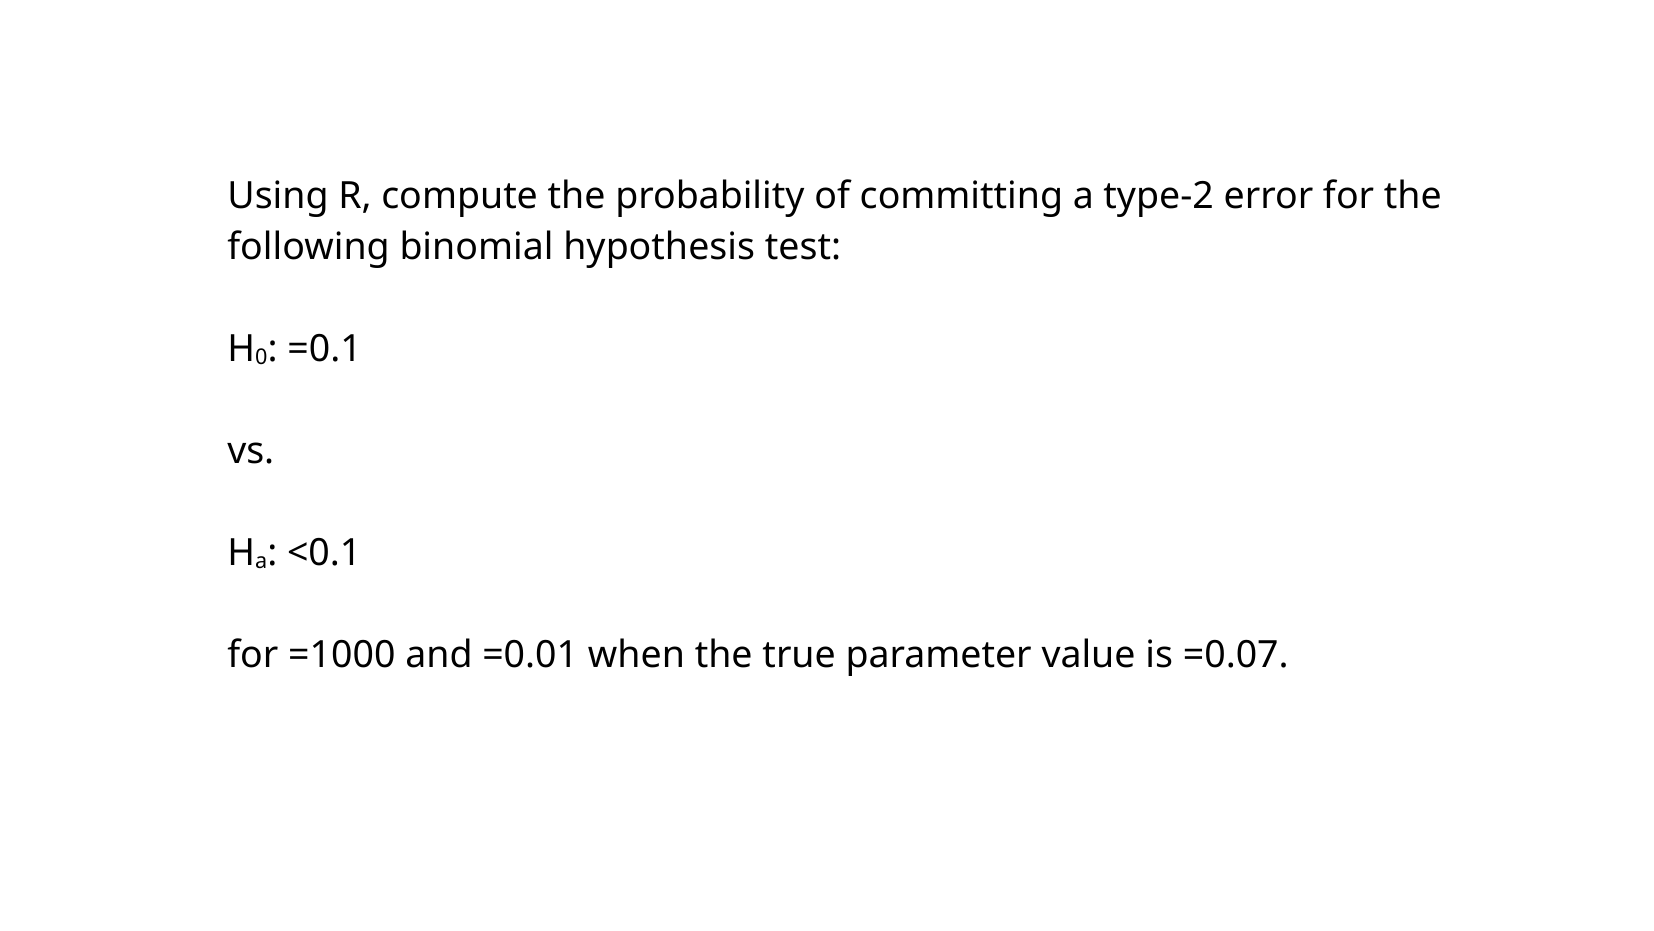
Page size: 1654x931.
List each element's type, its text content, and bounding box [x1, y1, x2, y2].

text_box Using R, compute the probability of committing a type-2 error for the following binomial hypothesis test: H0: =0.1 vs. Ha: <0.1 for =1000 and =0.01 when the true parameter value is =0.07. [212, 160, 1471, 815]
